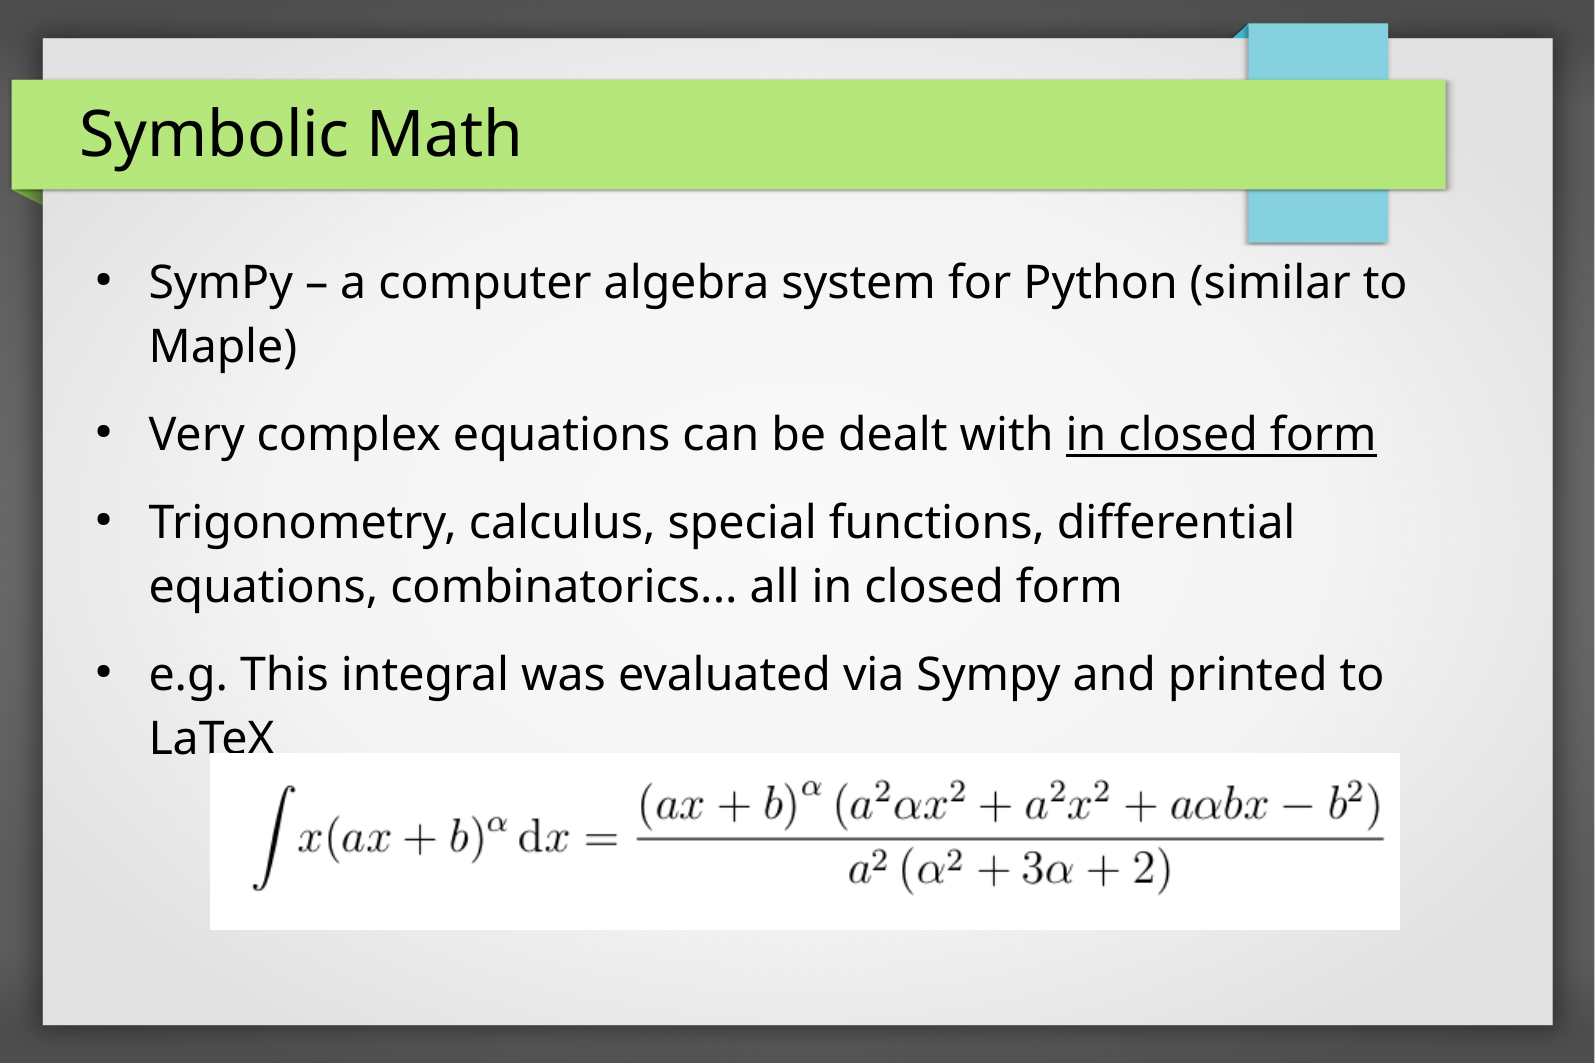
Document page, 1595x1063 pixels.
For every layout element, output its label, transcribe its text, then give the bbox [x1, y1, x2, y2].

title Symbolic Math [79, 78, 1219, 185]
list SymPy – a computer algebra system for Python (similar to Maple) Very complex equations can be dealt with in closed form Trigonometry, calculus, special functions, differential equations, combinatorics... all in closed form e.g. This integral was evaluated via Sympy and printed to LaTeX [77, 249, 1513, 961]
picture [0, 0, 1595, 1063]
